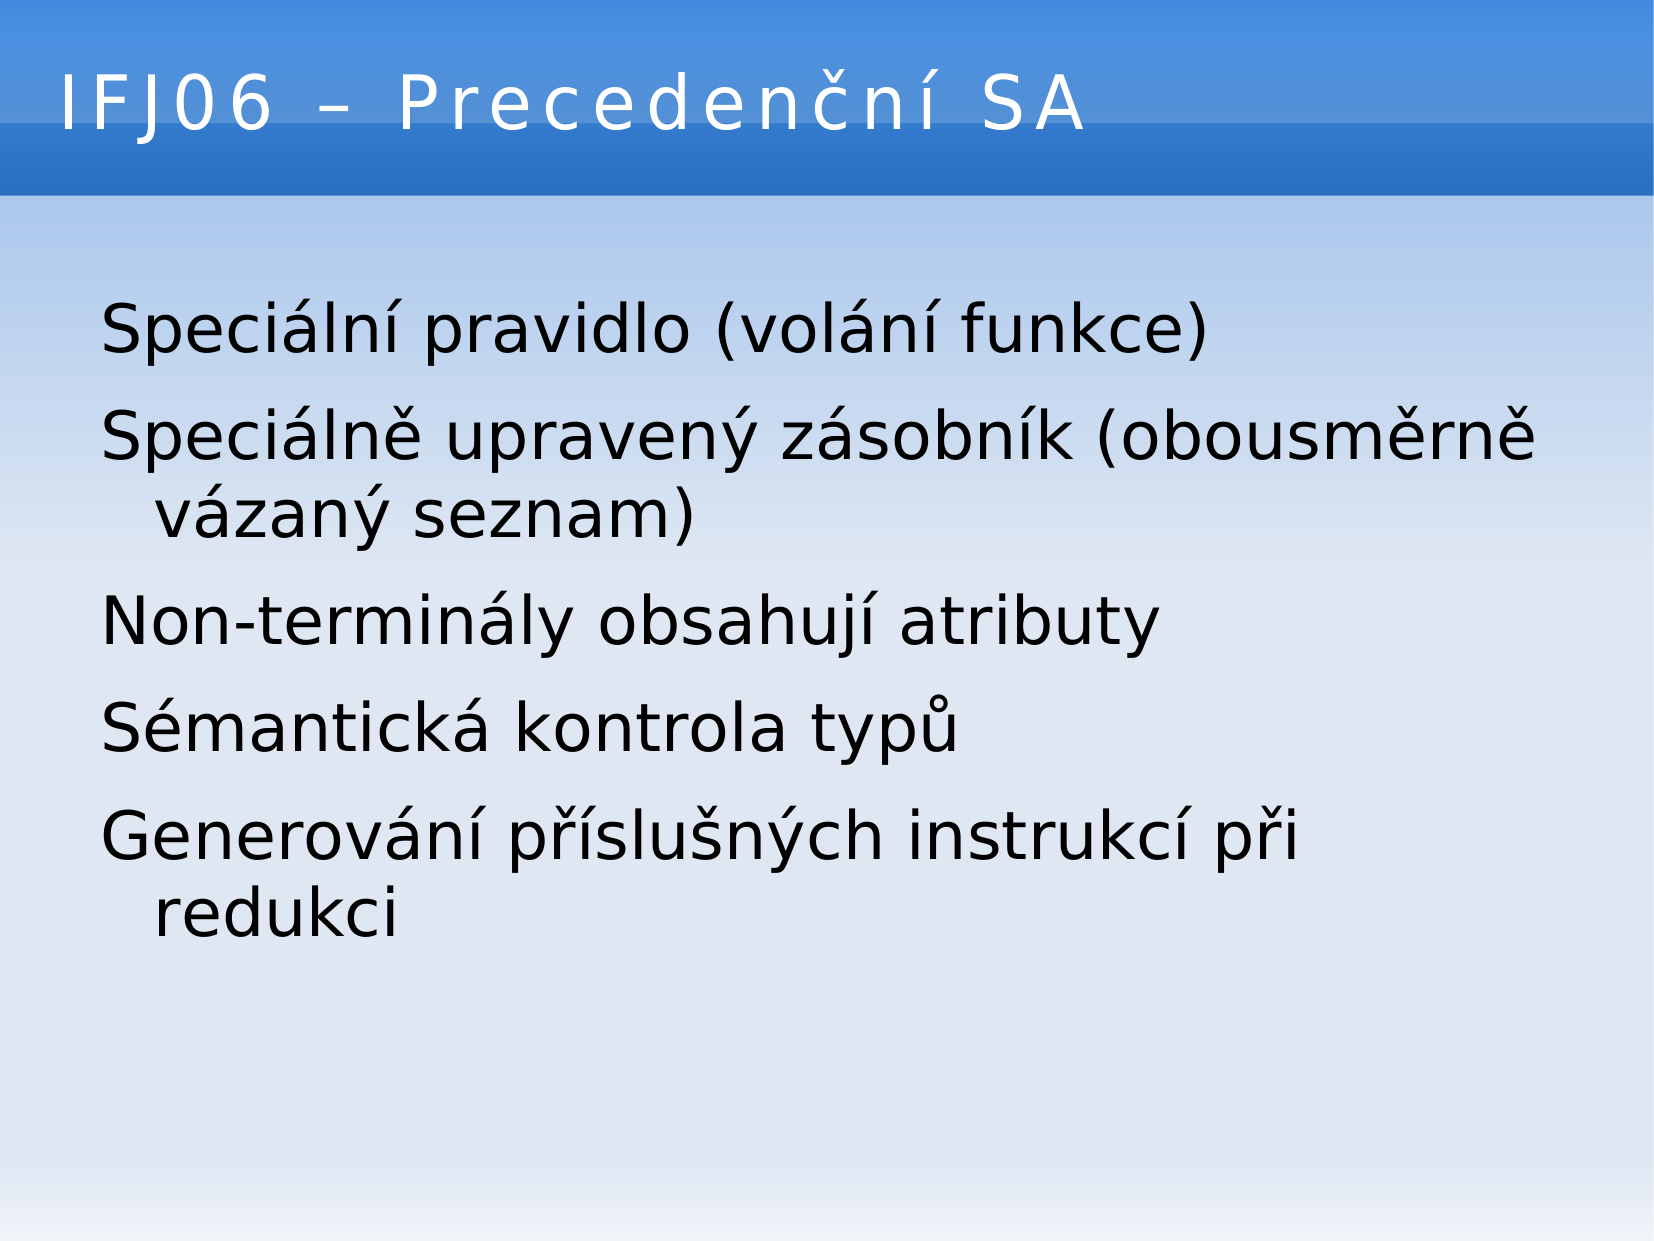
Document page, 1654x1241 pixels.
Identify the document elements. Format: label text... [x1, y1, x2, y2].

picture [0, 0, 1654, 1241]
title IFJ06 – Precedenční SA [59, 29, 1270, 178]
list Speciální pravidlo (volání funkce) Speciálně upravený zásobník (obousměrně vázaný seznam) Non-terminály obsahují atributy Sémantická kontrola typů Generování příslušných instrukcí při redukci [82, 290, 1571, 1109]
